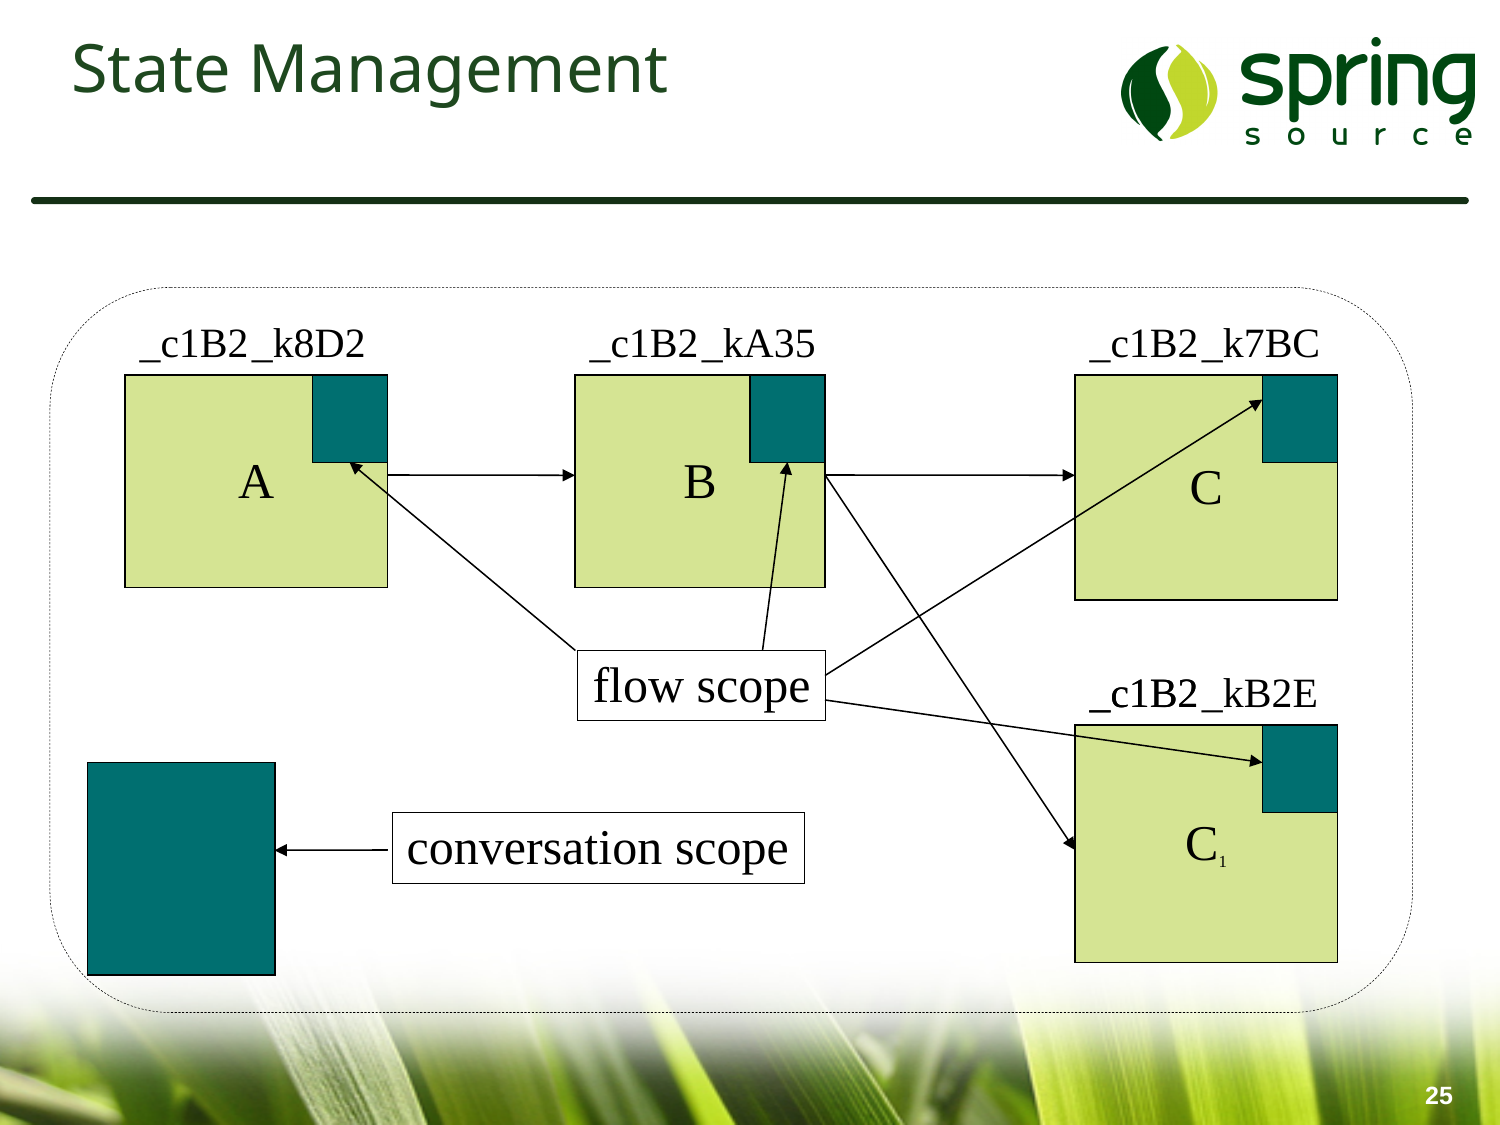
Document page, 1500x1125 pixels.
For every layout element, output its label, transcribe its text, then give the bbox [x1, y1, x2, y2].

text_box _k8D2 [264, 312, 382, 375]
text_box _c1B2 [1074, 312, 1214, 375]
text_box A [124, 375, 388, 588]
picture [1121, 37, 1475, 145]
text_box _kA35 [714, 312, 832, 375]
text_box _c1B2 [1074, 662, 1187, 725]
text_box [312, 375, 388, 463]
text_box _k7BC [1214, 312, 1336, 375]
text_box [87, 762, 275, 976]
text_box _c1B2 [574, 312, 714, 375]
text_box _c1B2 [124, 312, 264, 375]
picture [0, 944, 1500, 1125]
text_box B [574, 375, 786, 588]
text_box C [1074, 375, 1262, 516]
text_box C1 [1074, 725, 1262, 761]
text_box flow scope [577, 649, 826, 721]
text_box [1262, 375, 1338, 463]
text_box [1262, 724, 1338, 813]
text_box A [358, 463, 388, 492]
text_box [750, 375, 826, 463]
title State Management [56, 13, 1090, 177]
text_box C [1074, 402, 1338, 601]
text_box C1 [1074, 737, 1338, 963]
text_box conversation scope [391, 812, 805, 884]
text_box B [772, 463, 825, 588]
text_box _kB2E [1187, 662, 1334, 725]
